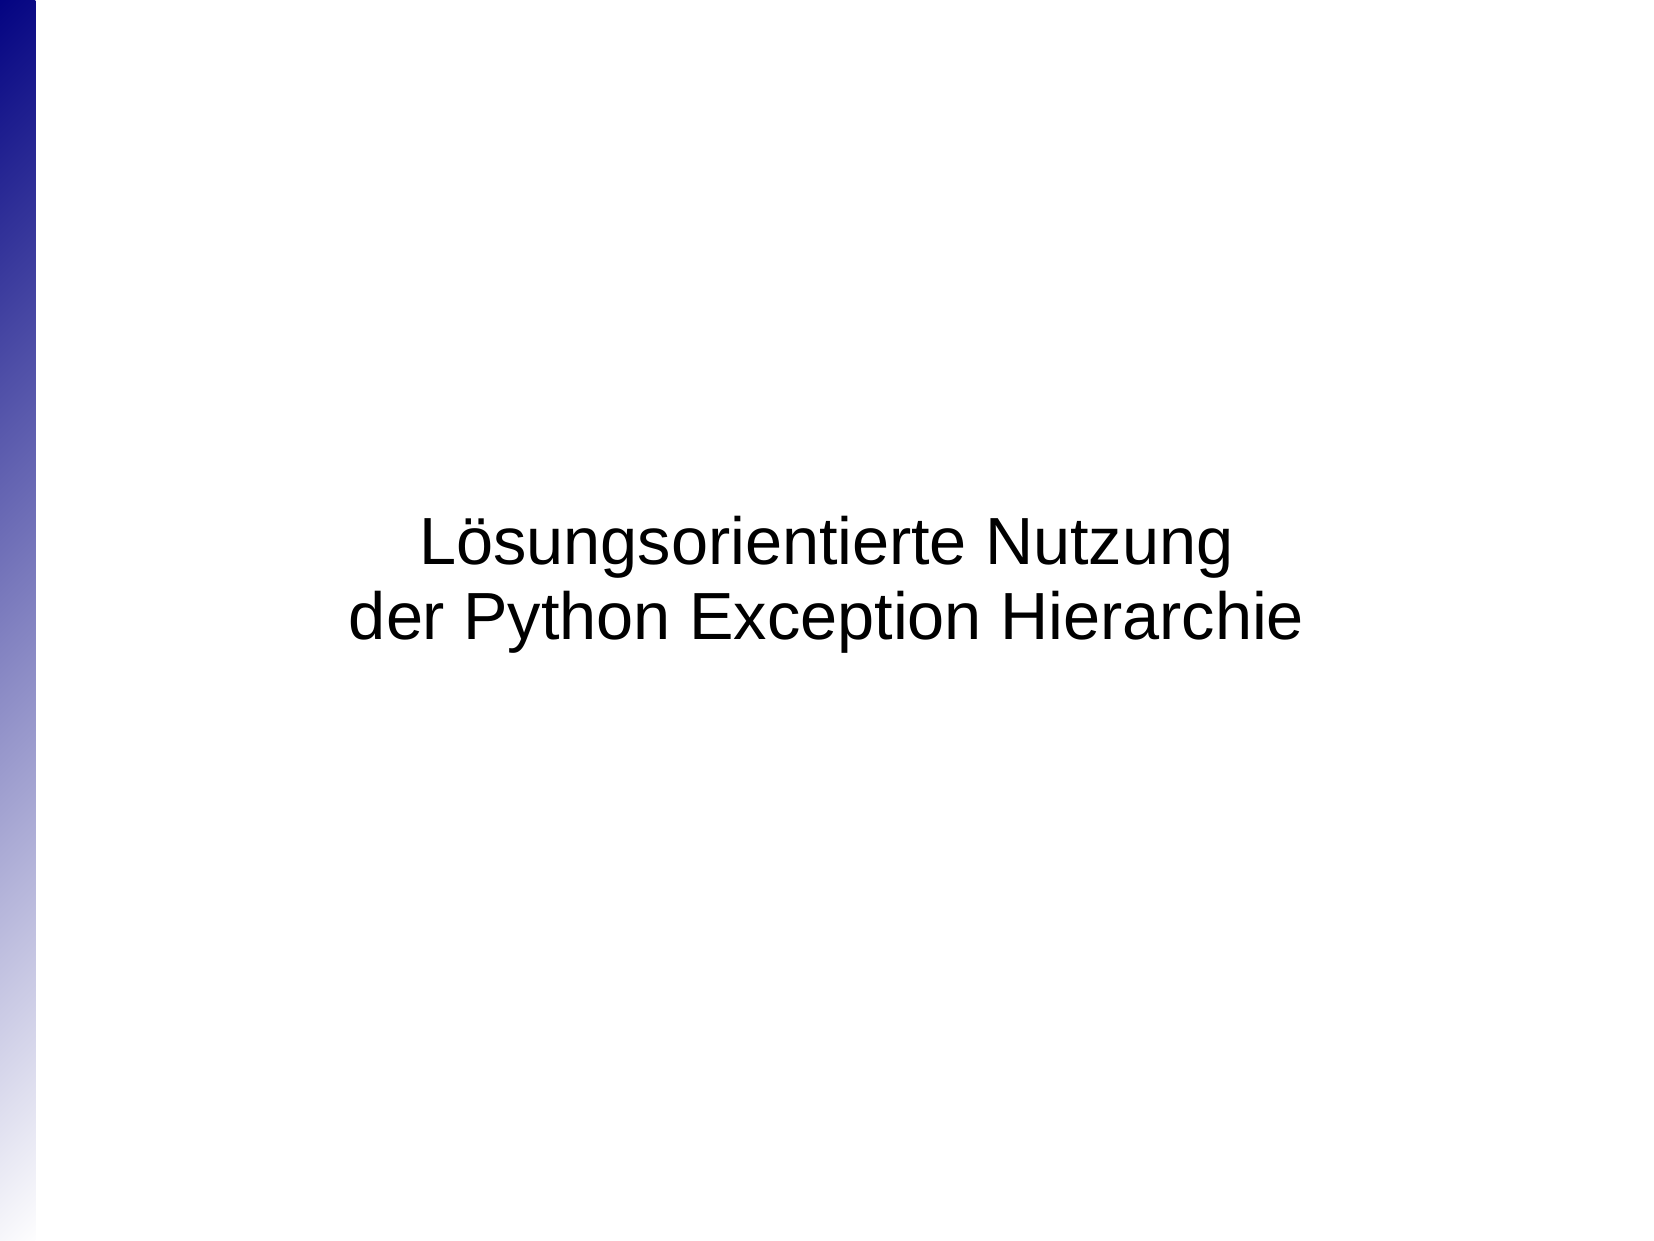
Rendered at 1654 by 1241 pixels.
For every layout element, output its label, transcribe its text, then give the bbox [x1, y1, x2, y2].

subtitle Lösungsorientierte Nutzung der Python Exception Hierarchie [82, 49, 1571, 1109]
